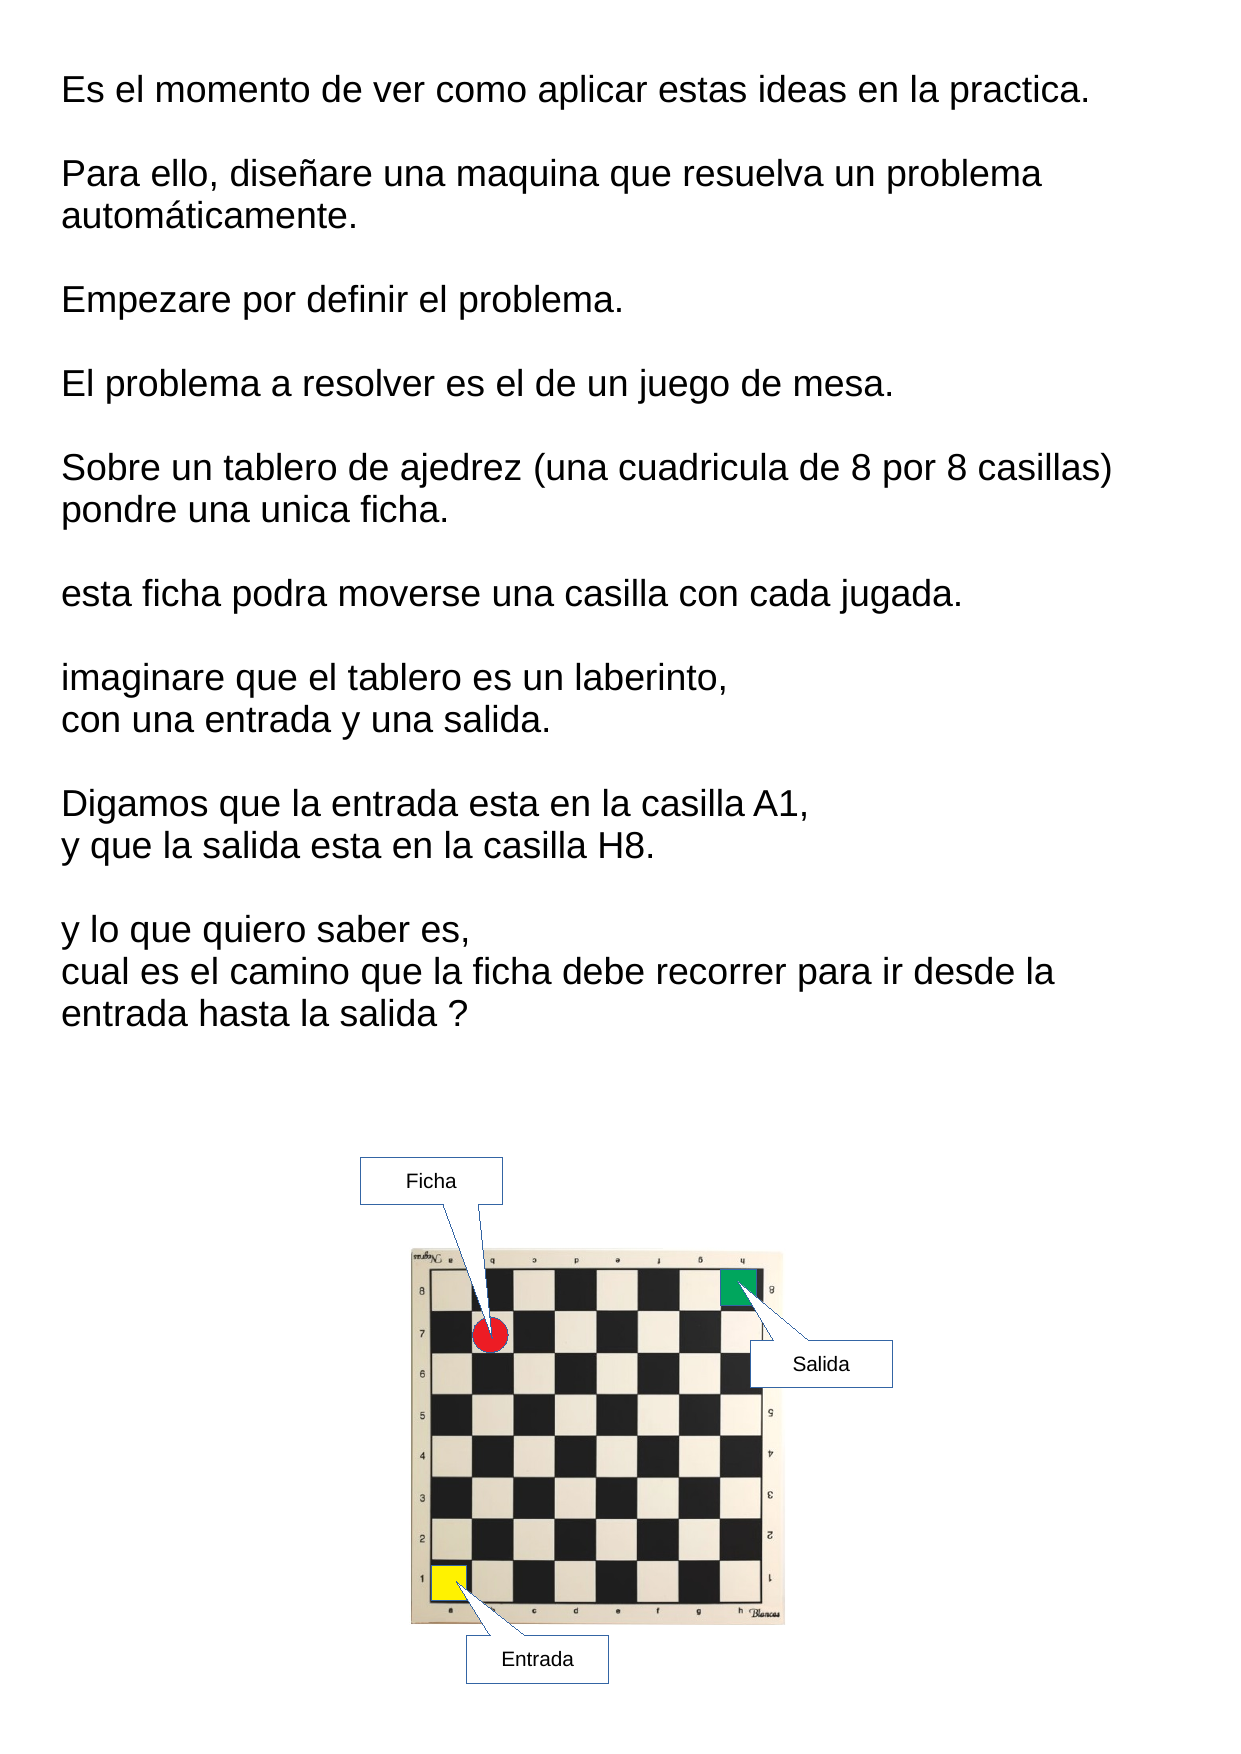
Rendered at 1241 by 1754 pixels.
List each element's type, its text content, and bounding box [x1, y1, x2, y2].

picture [409, 1247, 786, 1625]
text_box Salida [737, 1281, 893, 1388]
text_box [431, 1565, 467, 1601]
text_box Entrada [456, 1581, 609, 1684]
text_box Es el momento de ver como aplicar estas ideas en la practica. Para ello, diseñare una maquina que resuelva un problema automáticamente. Empezare por definir el problema. El problema a resolver es el de un juego de mesa. Sobre un tablero de ajedrez (una cuadricula de 8 por 8 casillas) pondre una unica ficha. esta ficha podra moverse una casilla con cada jugada. imaginare que el tablero es un laberinto, con una entrada y una salida. Digamos que la entrada esta en la casilla A1, y que la salida esta en la casilla H8. y lo que quiero saber es, cual es el camino que la ficha debe recorrer para ir desde la entrada hasta la salida ? [46, 61, 1170, 1042]
text_box [720, 1269, 757, 1306]
text_box Ficha [360, 1157, 503, 1339]
text_box [472, 1316, 509, 1353]
